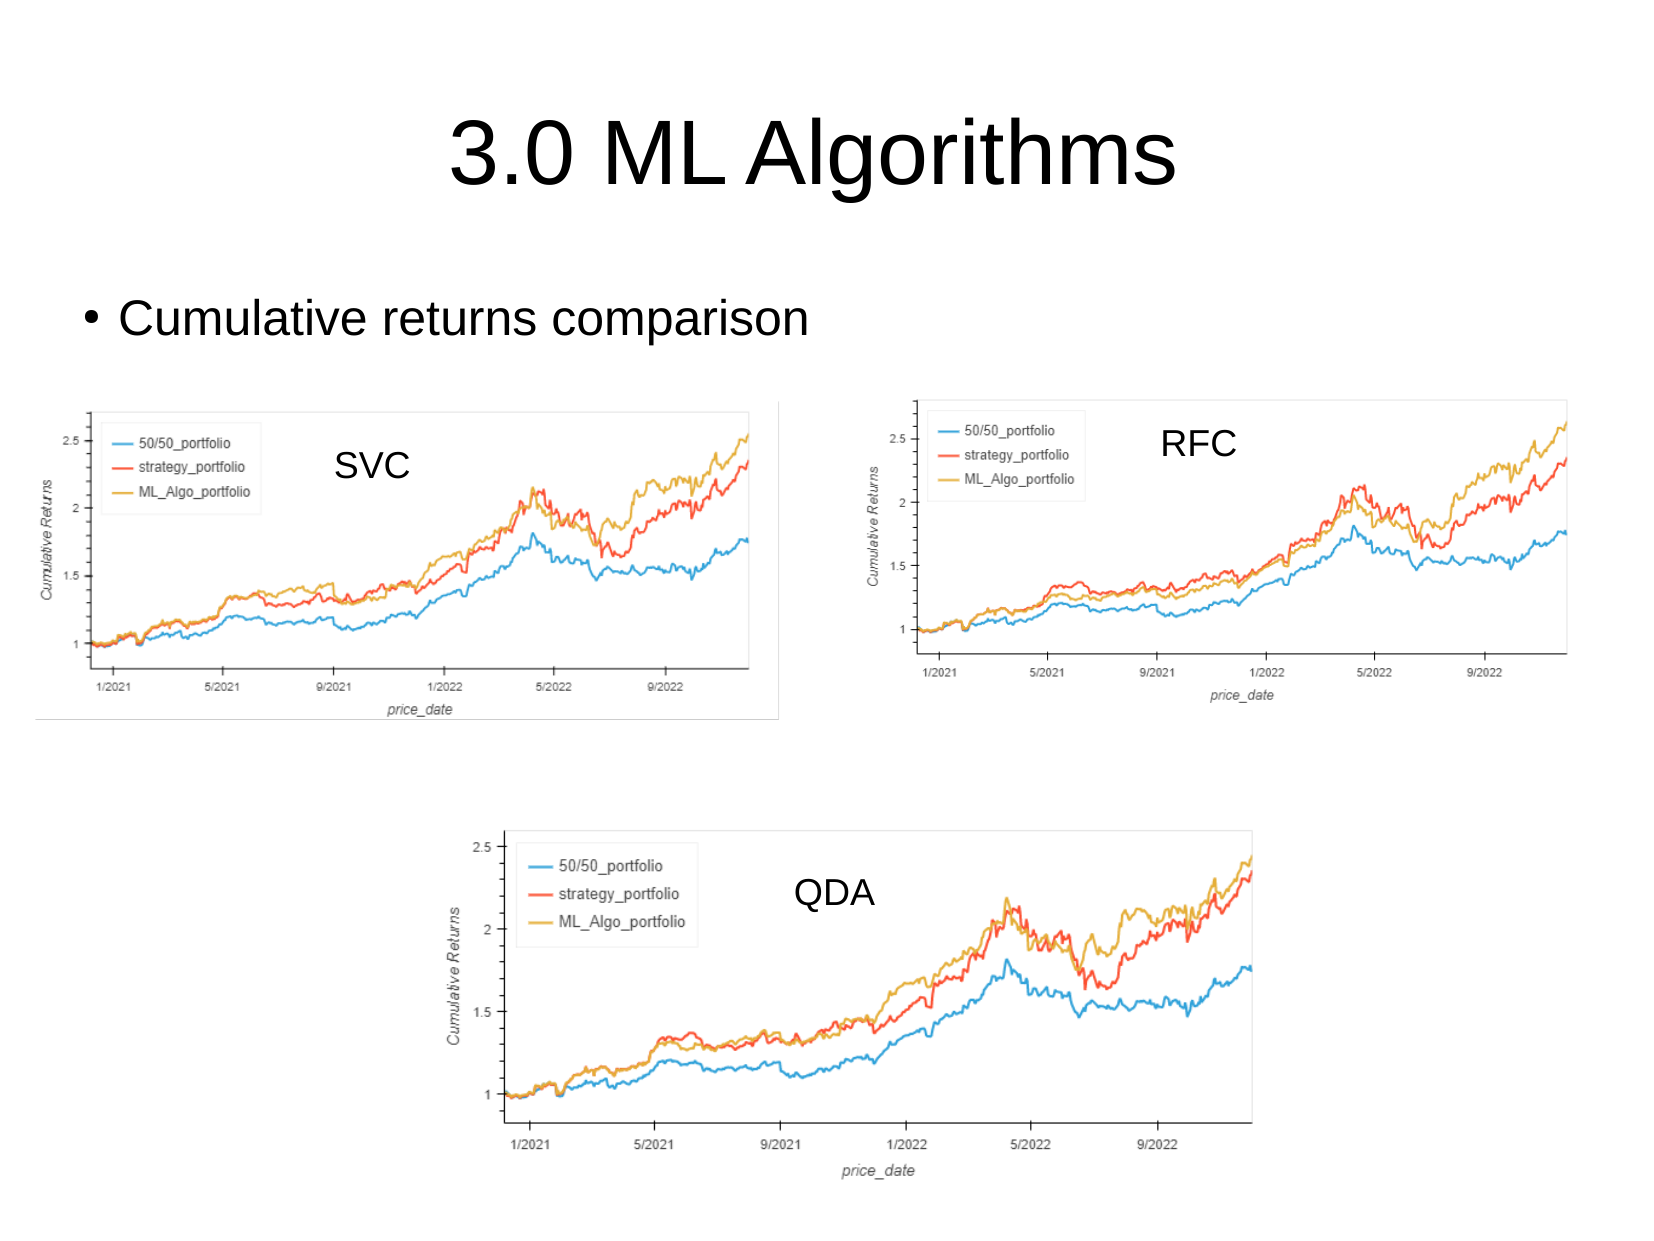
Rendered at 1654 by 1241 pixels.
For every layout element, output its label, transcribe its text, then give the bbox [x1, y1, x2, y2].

title 3.0 ML Algorithms [82, 49, 1571, 257]
picture [35, 389, 1598, 756]
text_box QDA [779, 864, 891, 922]
picture [441, 818, 1288, 1182]
text_box SVC [318, 437, 426, 494]
text_box RFC [1145, 415, 1253, 473]
subtitle Cumulative returns comparison [82, 290, 1571, 401]
subtitle Cumulative returns comparison [82, 705, 1571, 1109]
